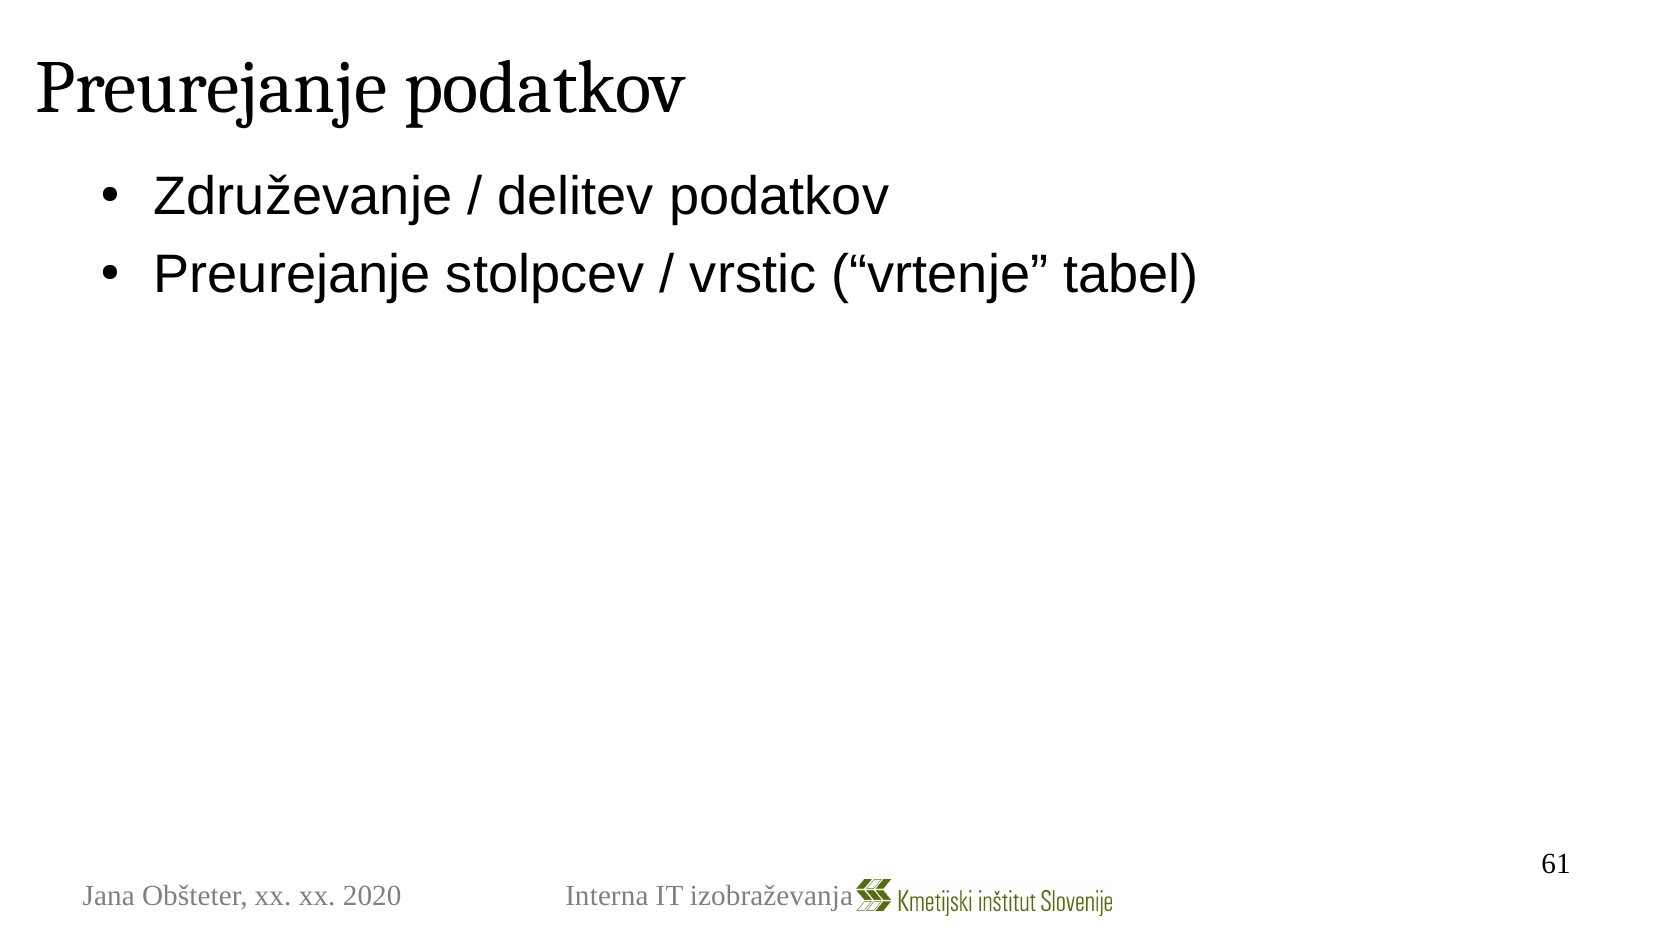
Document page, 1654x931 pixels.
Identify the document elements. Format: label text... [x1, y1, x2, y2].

title Preurejanje podatkov [35, 21, 1524, 154]
list Združevanje / delitev podatkov Preurejanje stolpcev / vrstic (“vrtenje” tabel) [82, 165, 1642, 827]
picture [856, 879, 1112, 916]
